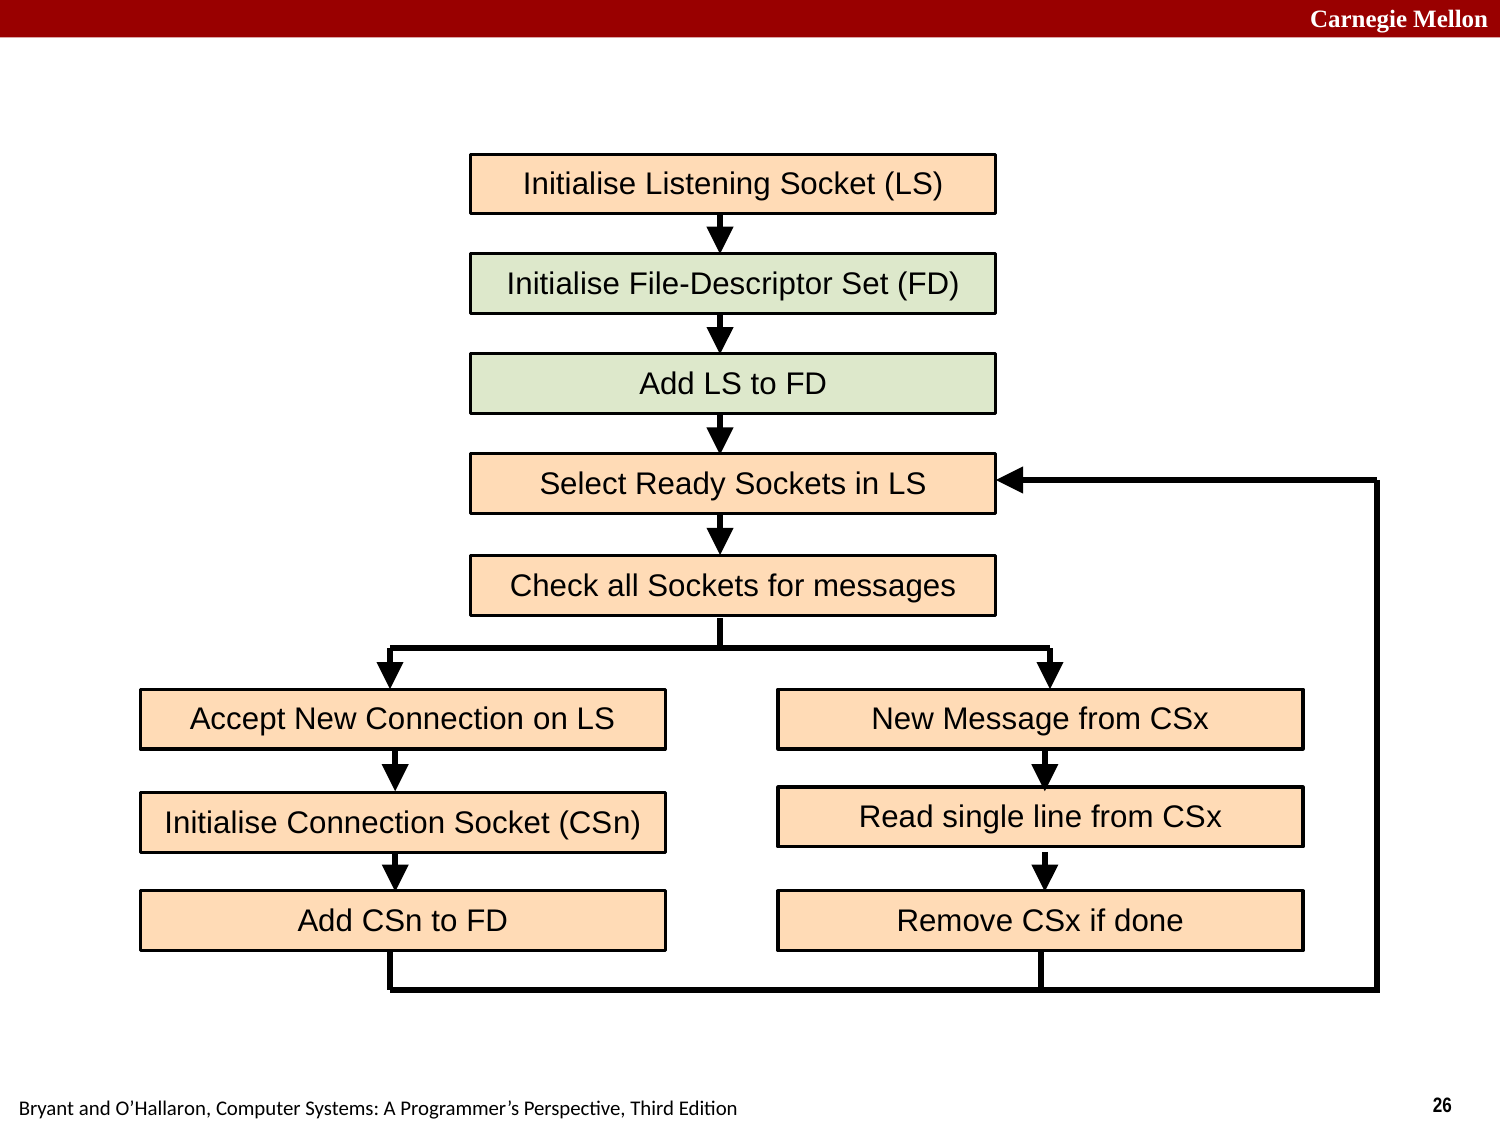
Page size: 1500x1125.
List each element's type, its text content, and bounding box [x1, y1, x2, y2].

text_box Remove CSx if done [777, 890, 1303, 951]
text_box Initialise Connection Socket (CSn) [140, 792, 666, 853]
text_box Read single line from CSx [777, 787, 1303, 847]
text_box Accept New Connection on LS [140, 689, 666, 750]
text_box New Message from CSx [777, 689, 1303, 750]
text_box Initialise File-Descriptor Set (FD) [470, 253, 996, 314]
text_box Initialise Listening Socket (LS) [470, 154, 996, 214]
text_box Select Ready Sockets in LS [470, 453, 996, 514]
text_box Add CSn to FD [140, 890, 666, 951]
text_box Add LS to FD [470, 353, 996, 414]
text_box Check all Sockets for messages [470, 555, 996, 616]
